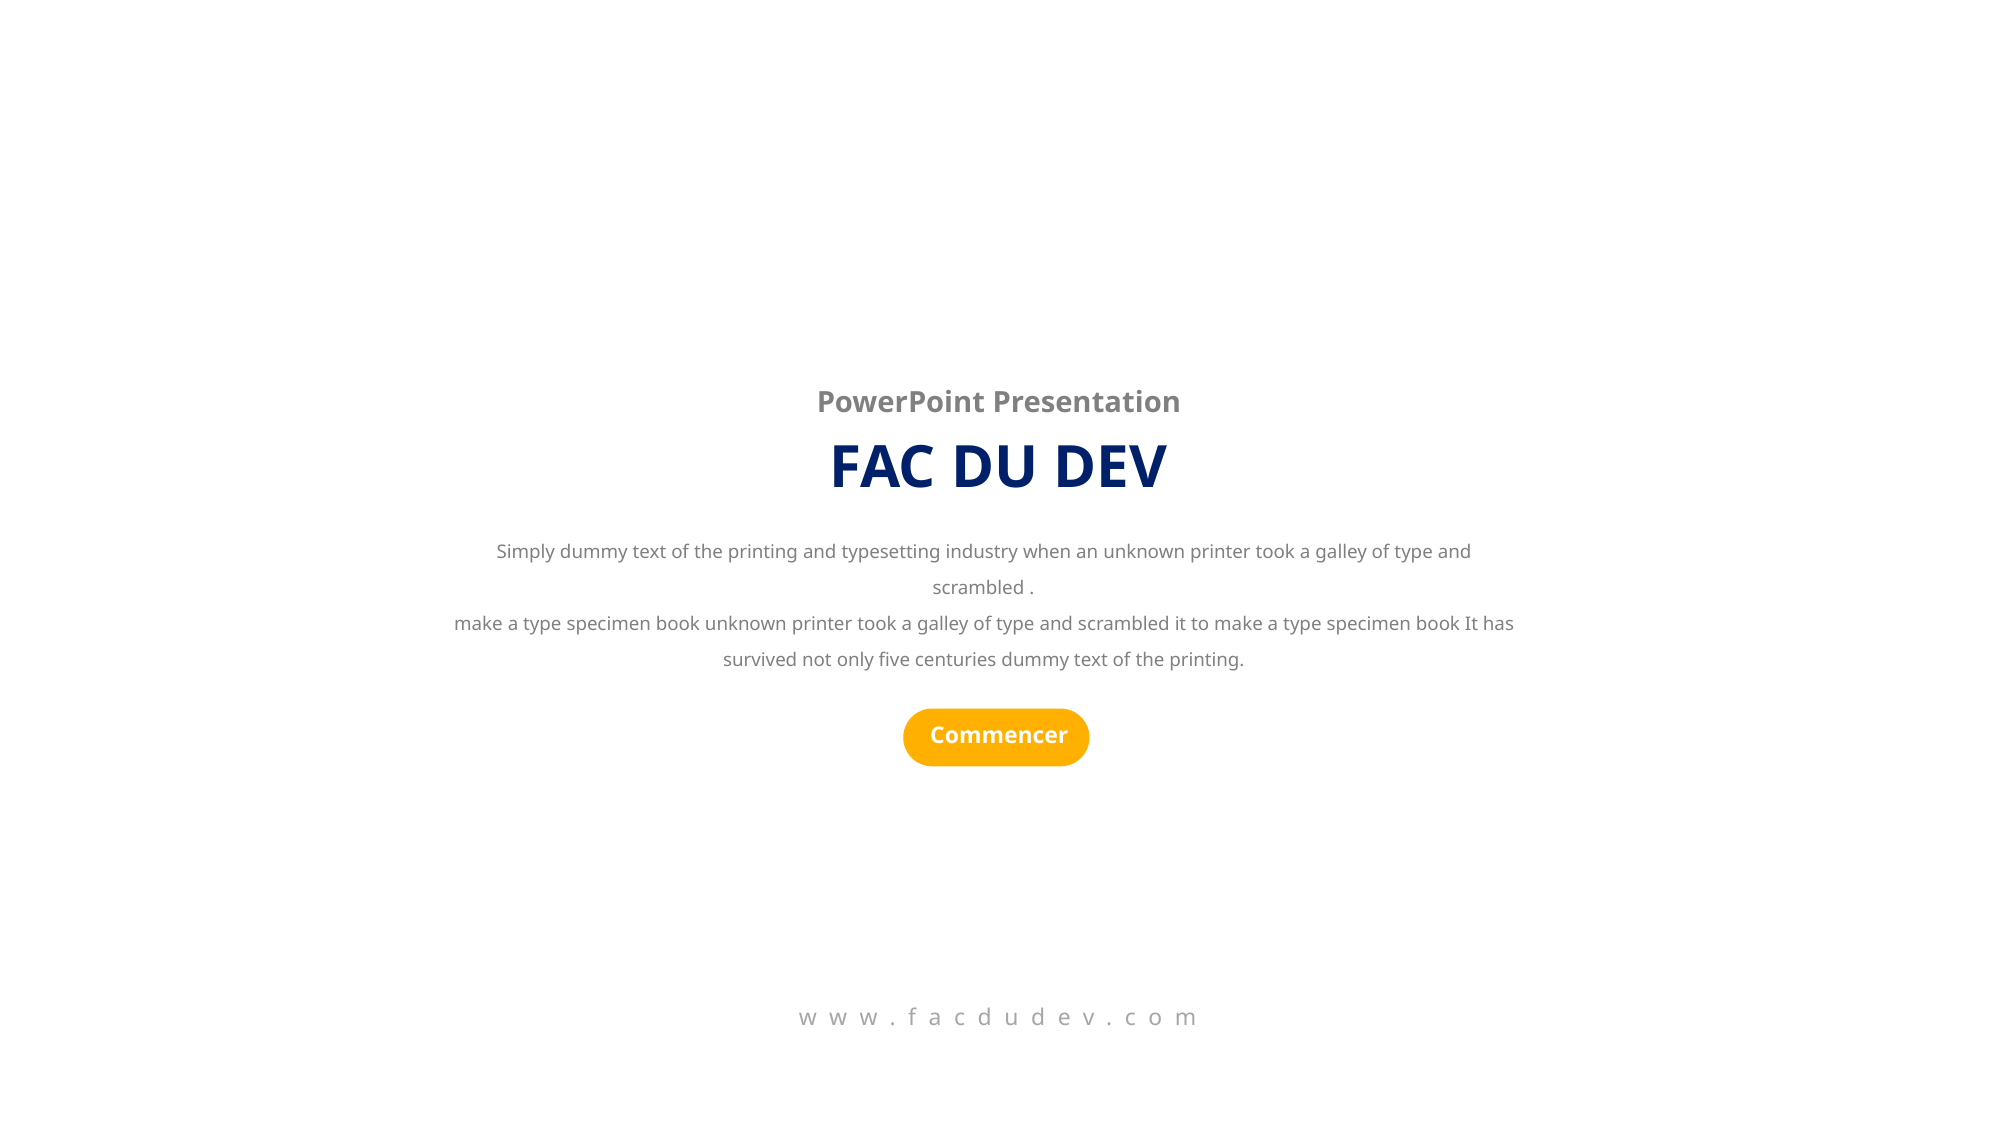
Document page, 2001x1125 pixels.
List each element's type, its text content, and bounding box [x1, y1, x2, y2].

text_box FAC DU DEV [663, 421, 1334, 507]
text_box Simply dummy text of the printing and typesetting industry when an unknown printer took a galley of type and scrambled . make a type specimen book unknown printer took a galley of type and scrambled it to make a type specimen book It has survived not only five centuries dummy text of the printing. [435, 482, 1532, 786]
text_box [910, 757, 1082, 767]
text_box PowerPoint Presentation [780, 381, 1218, 420]
text_box Commencer [905, 713, 1093, 757]
text_box www.facdudev.com [604, 994, 1391, 1038]
text_box [916, 708, 1076, 713]
